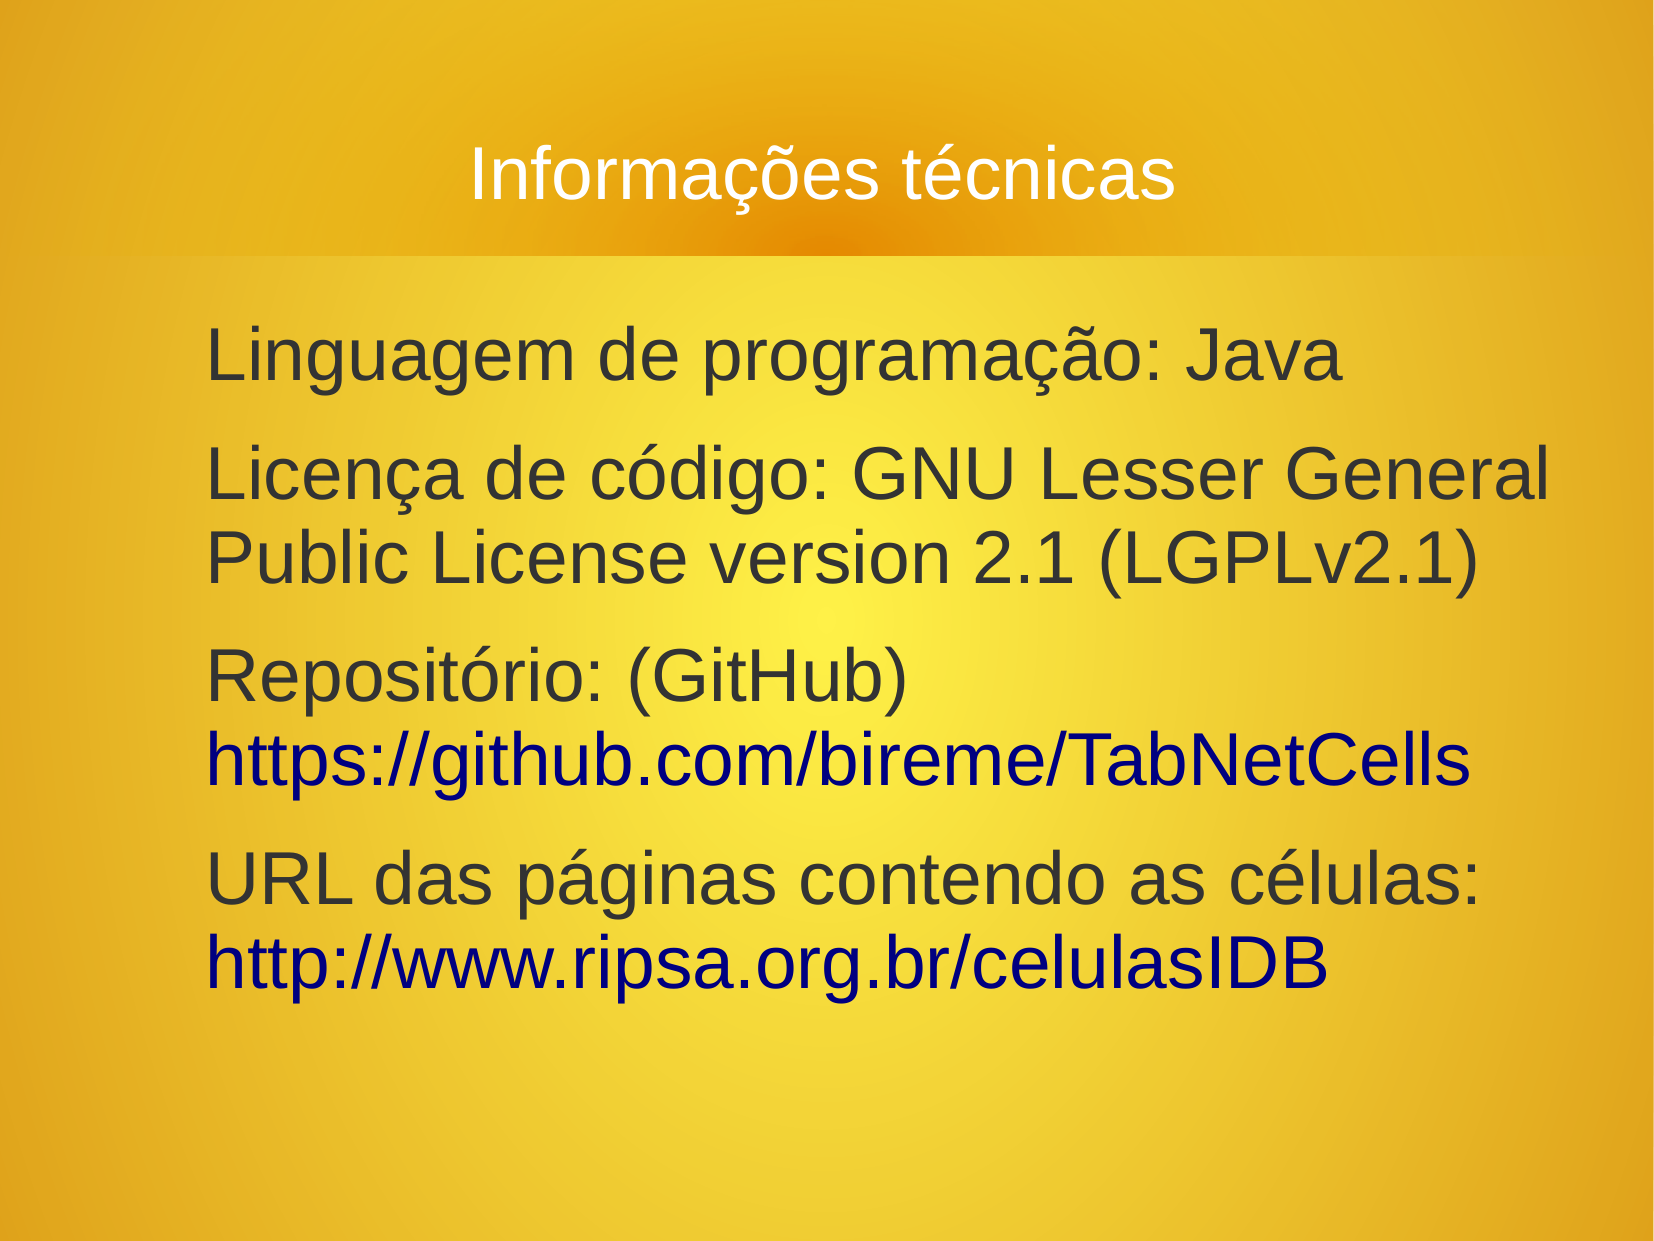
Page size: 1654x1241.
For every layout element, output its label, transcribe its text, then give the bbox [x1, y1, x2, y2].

title Informações técnicas [78, 70, 1567, 278]
list Linguagem de programação: Java Licença de código: GNU Lesser General Public License version 2.1 (LGPLv2.1) Repositório: (GitHub) https://github.com/bireme/TabNetCells URL das páginas contendo as células: http://www.ripsa.org.br/celulasIDB [134, 312, 1571, 1042]
